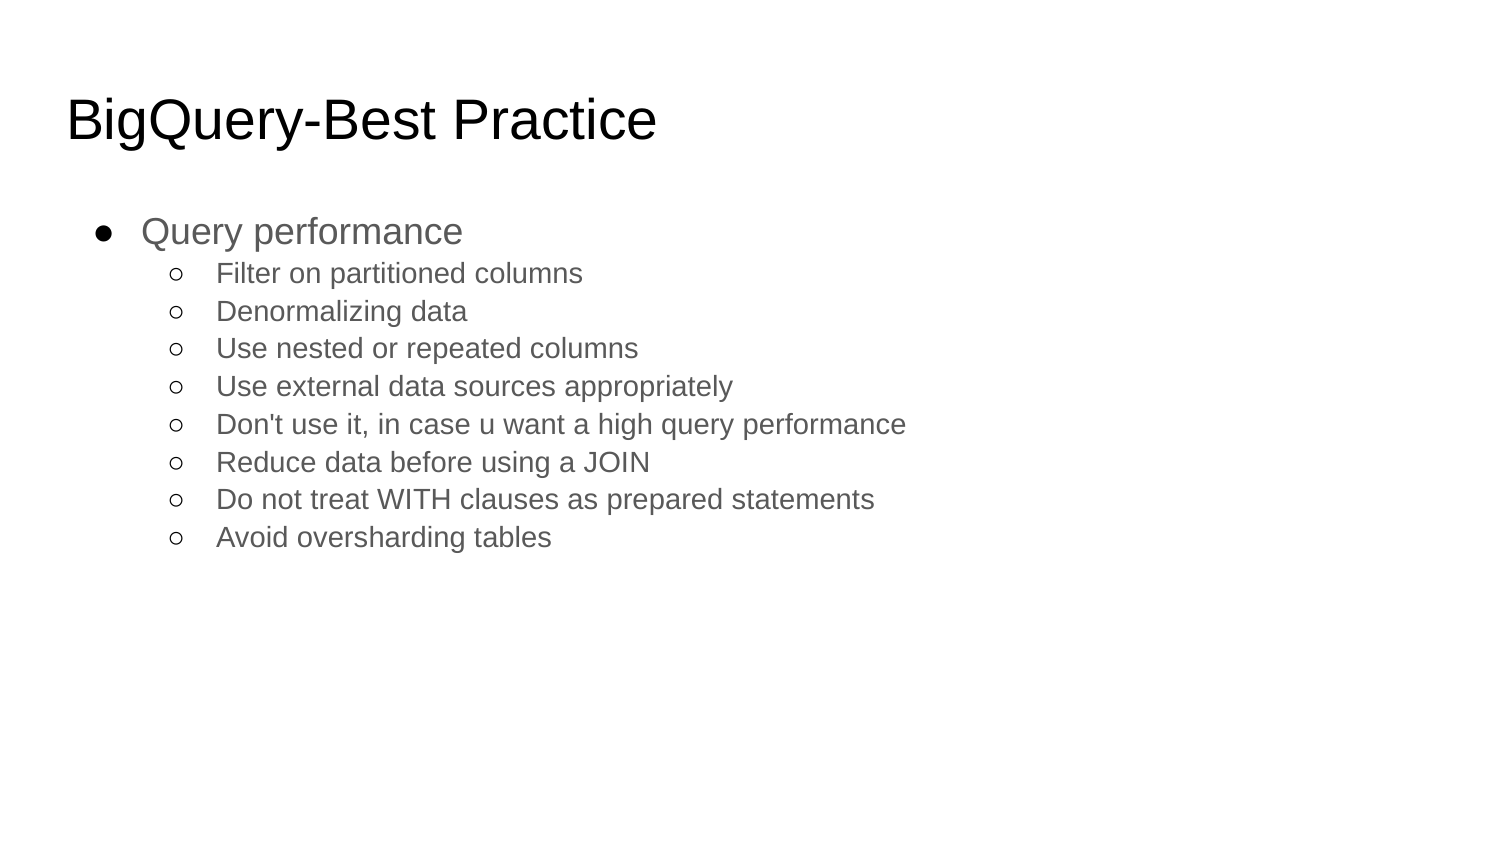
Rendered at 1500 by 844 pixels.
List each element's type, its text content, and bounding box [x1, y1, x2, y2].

title BigQuery-Best Practice [51, 72, 1449, 167]
list Query performance Filter on partitioned columns Denormalizing data Use nested or repeated columns Use external data sources appropriately Don't use it, in case u want a high query performance Reduce data before using a JOIN Do not treat WITH clauses as prepared statements Avoid oversharding tables [51, 189, 1449, 750]
